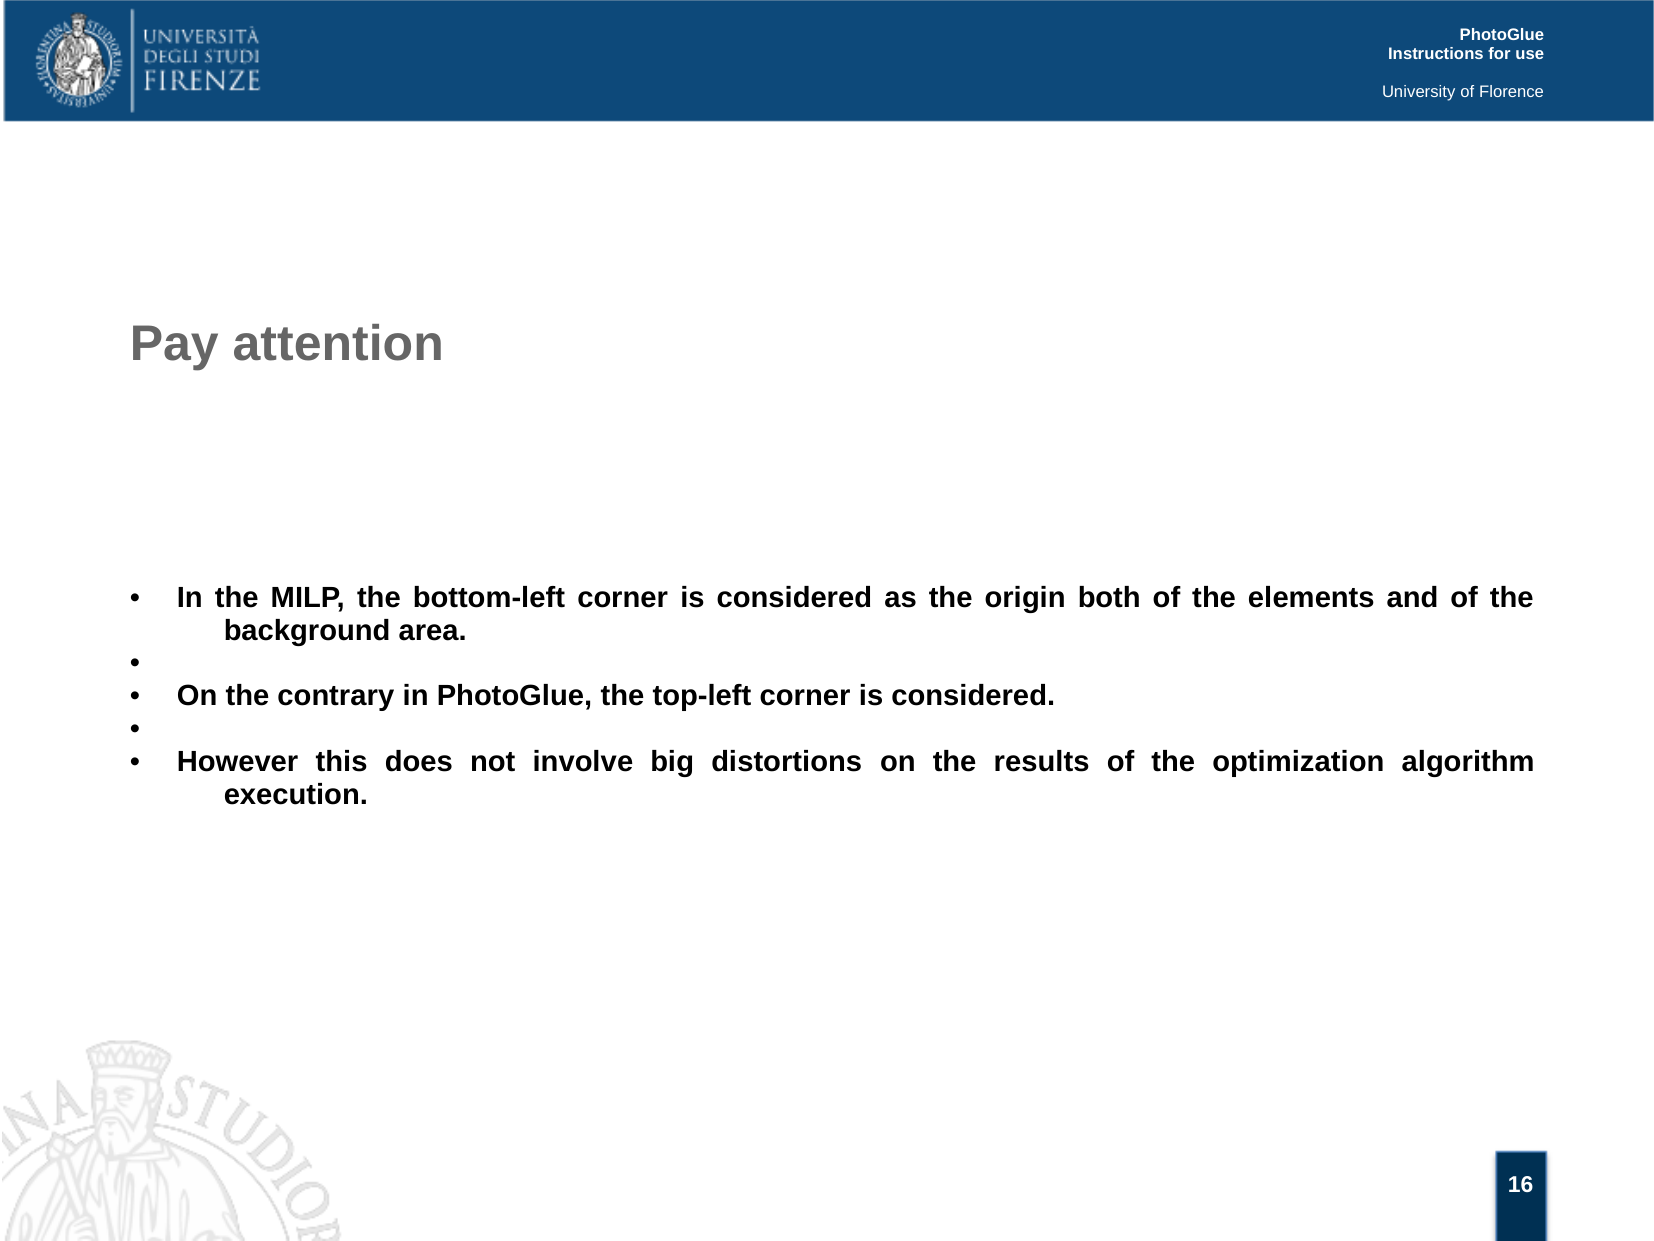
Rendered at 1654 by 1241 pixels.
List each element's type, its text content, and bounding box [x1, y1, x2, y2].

picture [2, 0, 1654, 1241]
text_box 16 [1505, 1160, 1536, 1208]
text_box In the MILP, the bottom-left corner is considered as the origin both of the elements and of the background area. On the contrary in PhotoGlue, the top-left corner is considered. However this does not involve big distortions on the results of the optimization algorithm execution. [129, 478, 1536, 913]
text_box PhotoGlue Instructions for use University of Florence [685, 24, 1548, 102]
text_box Pay attention [129, 268, 993, 389]
